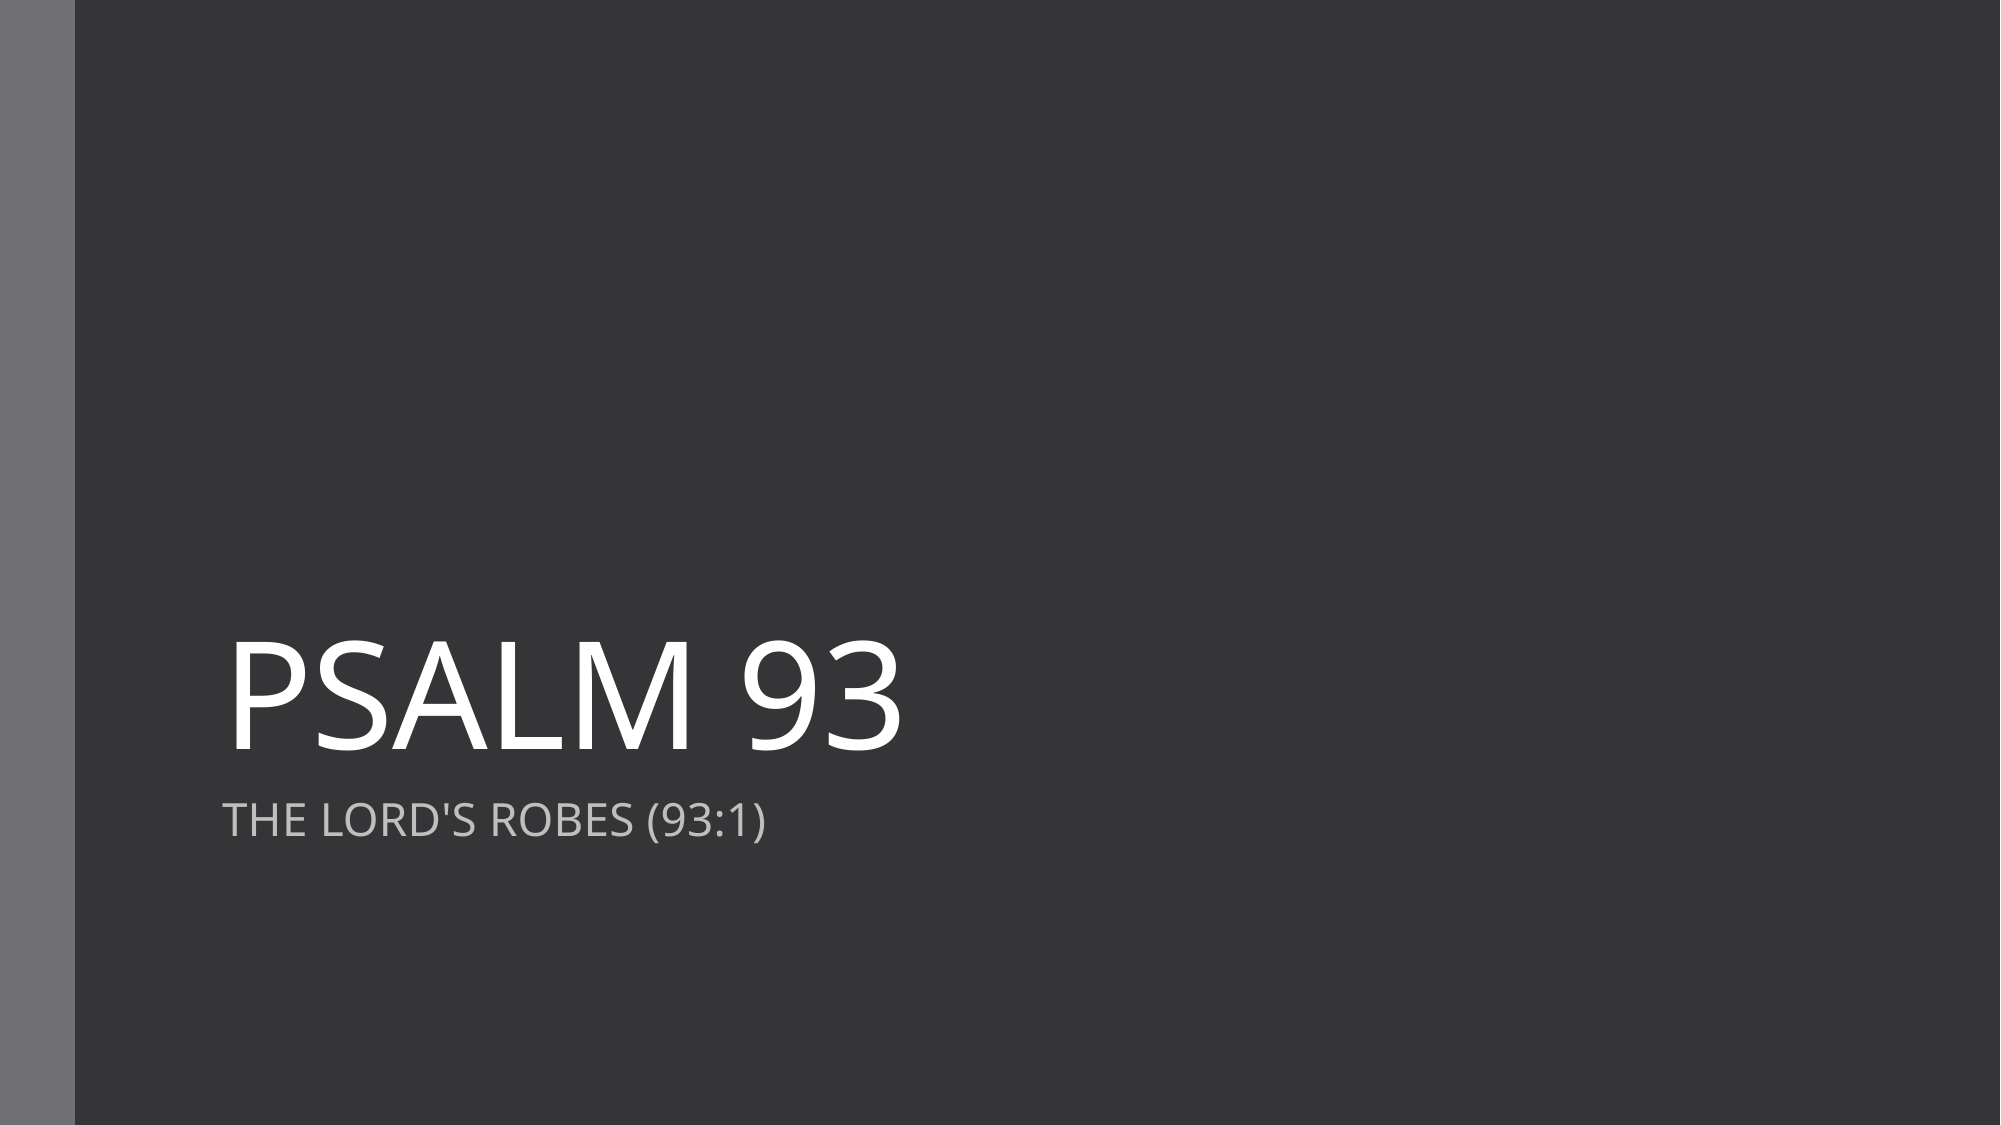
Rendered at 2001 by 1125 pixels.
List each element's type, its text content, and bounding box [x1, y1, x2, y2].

title PSALM 93 [206, 124, 1752, 787]
subtitle THE LORD'S ROBES (93:1) [206, 787, 1752, 1066]
